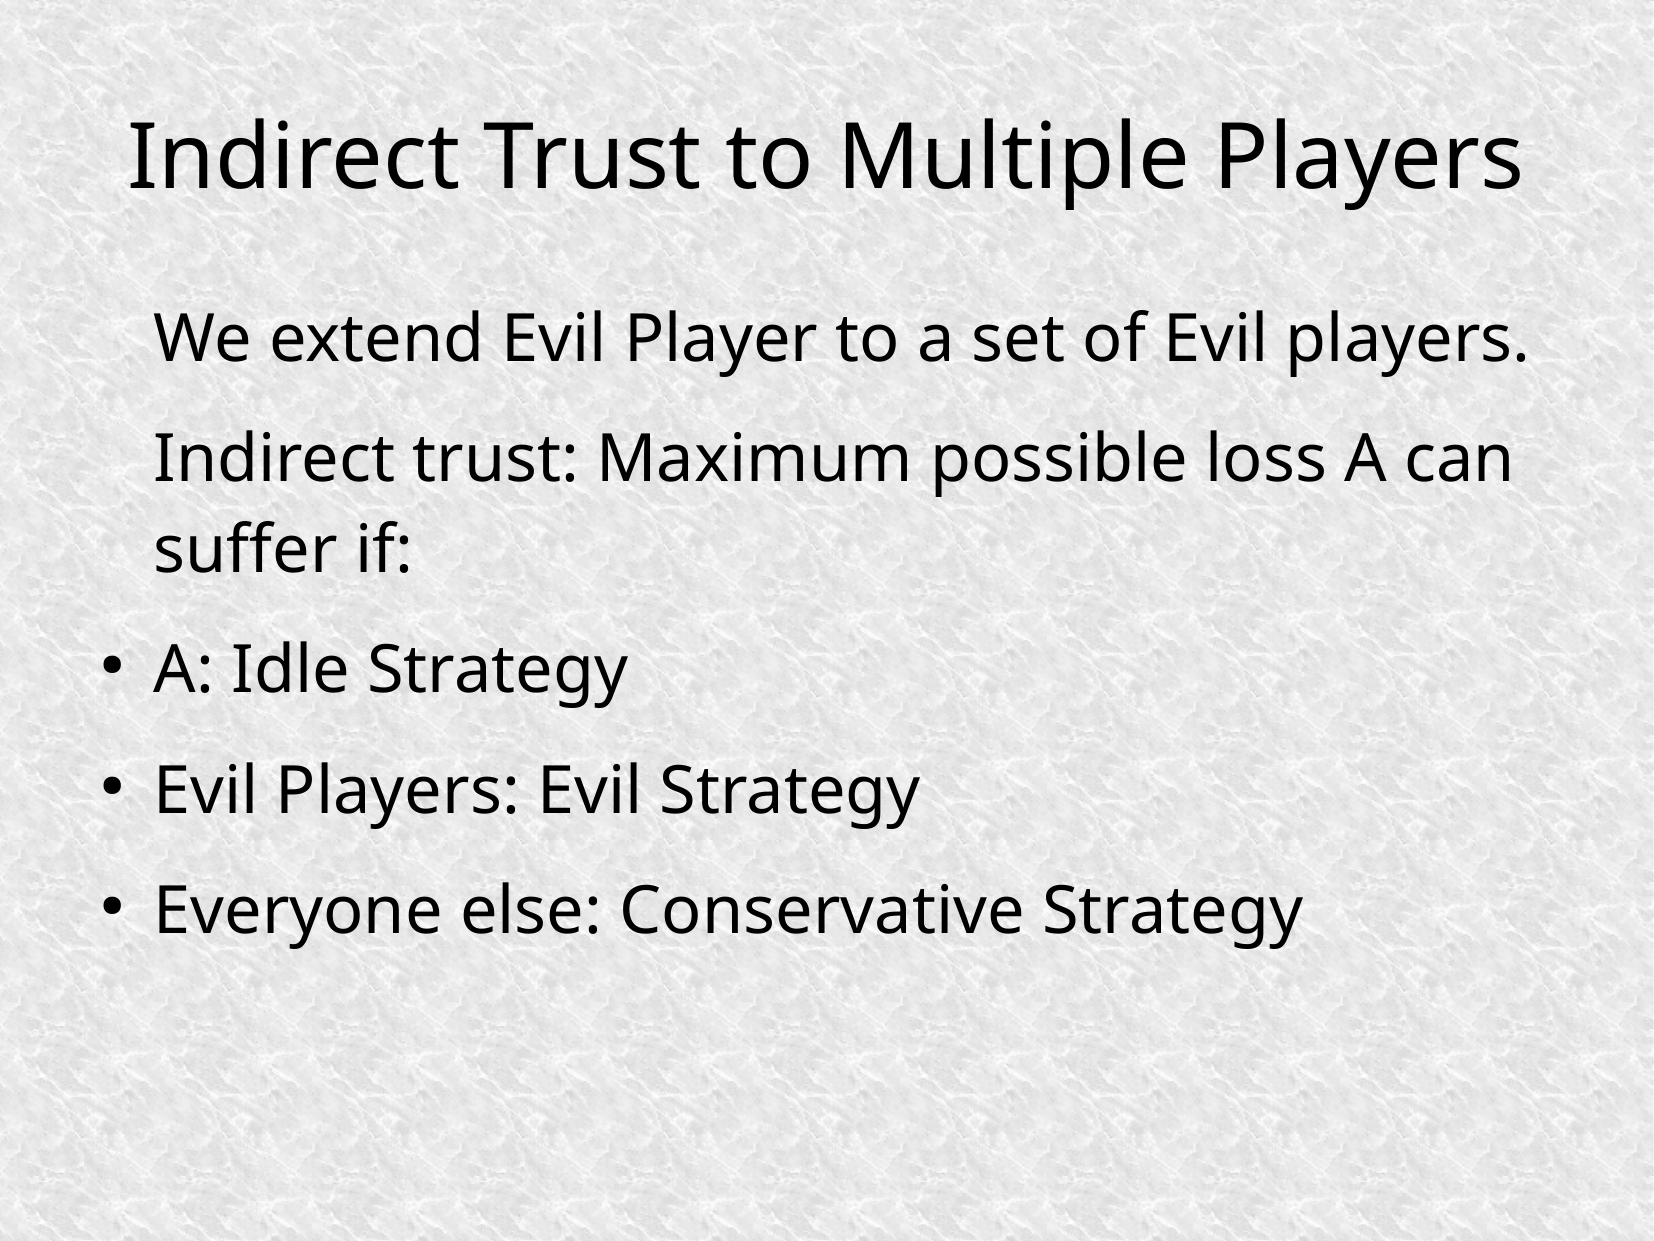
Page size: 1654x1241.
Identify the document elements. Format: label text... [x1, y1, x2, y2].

title Indirect Trust to Multiple Players [82, 49, 1571, 257]
picture [0, 0, 1654, 1241]
list We extend Evil Player to a set of Evil players. Indirect trust: Maximum possible loss A can suffer if: A: Idle Strategy Evil Players: Evil Strategy Everyone else: Conservative Strategy [82, 290, 1571, 1010]
